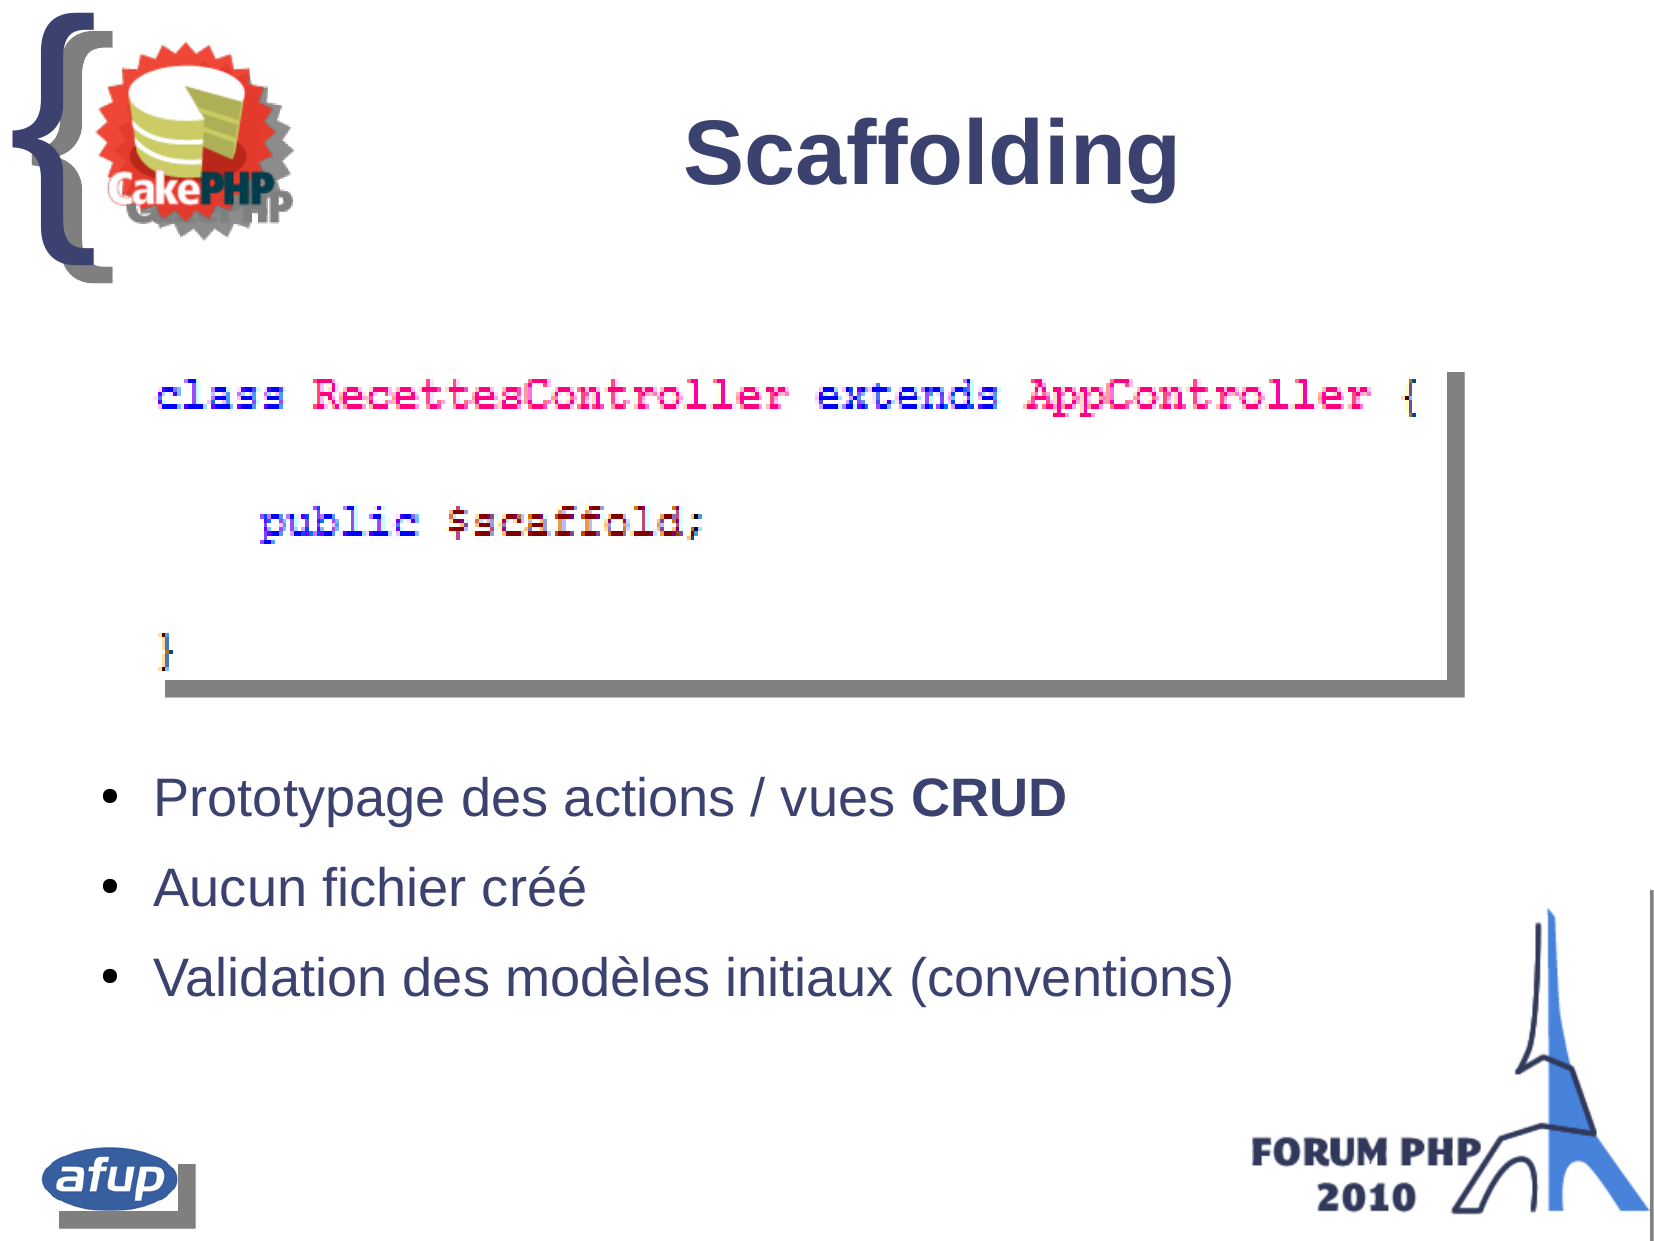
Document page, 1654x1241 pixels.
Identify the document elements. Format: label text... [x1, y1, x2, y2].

list Prototypage des actions / vues CRUD Aucun fichier créé Validation des modèles initiaux (conventions) [82, 767, 1571, 1058]
picture [88, 35, 284, 231]
picture [147, 354, 1447, 680]
title Scaffolding [295, 56, 1571, 250]
picture [1240, 872, 1650, 1241]
picture [41, 1146, 178, 1211]
